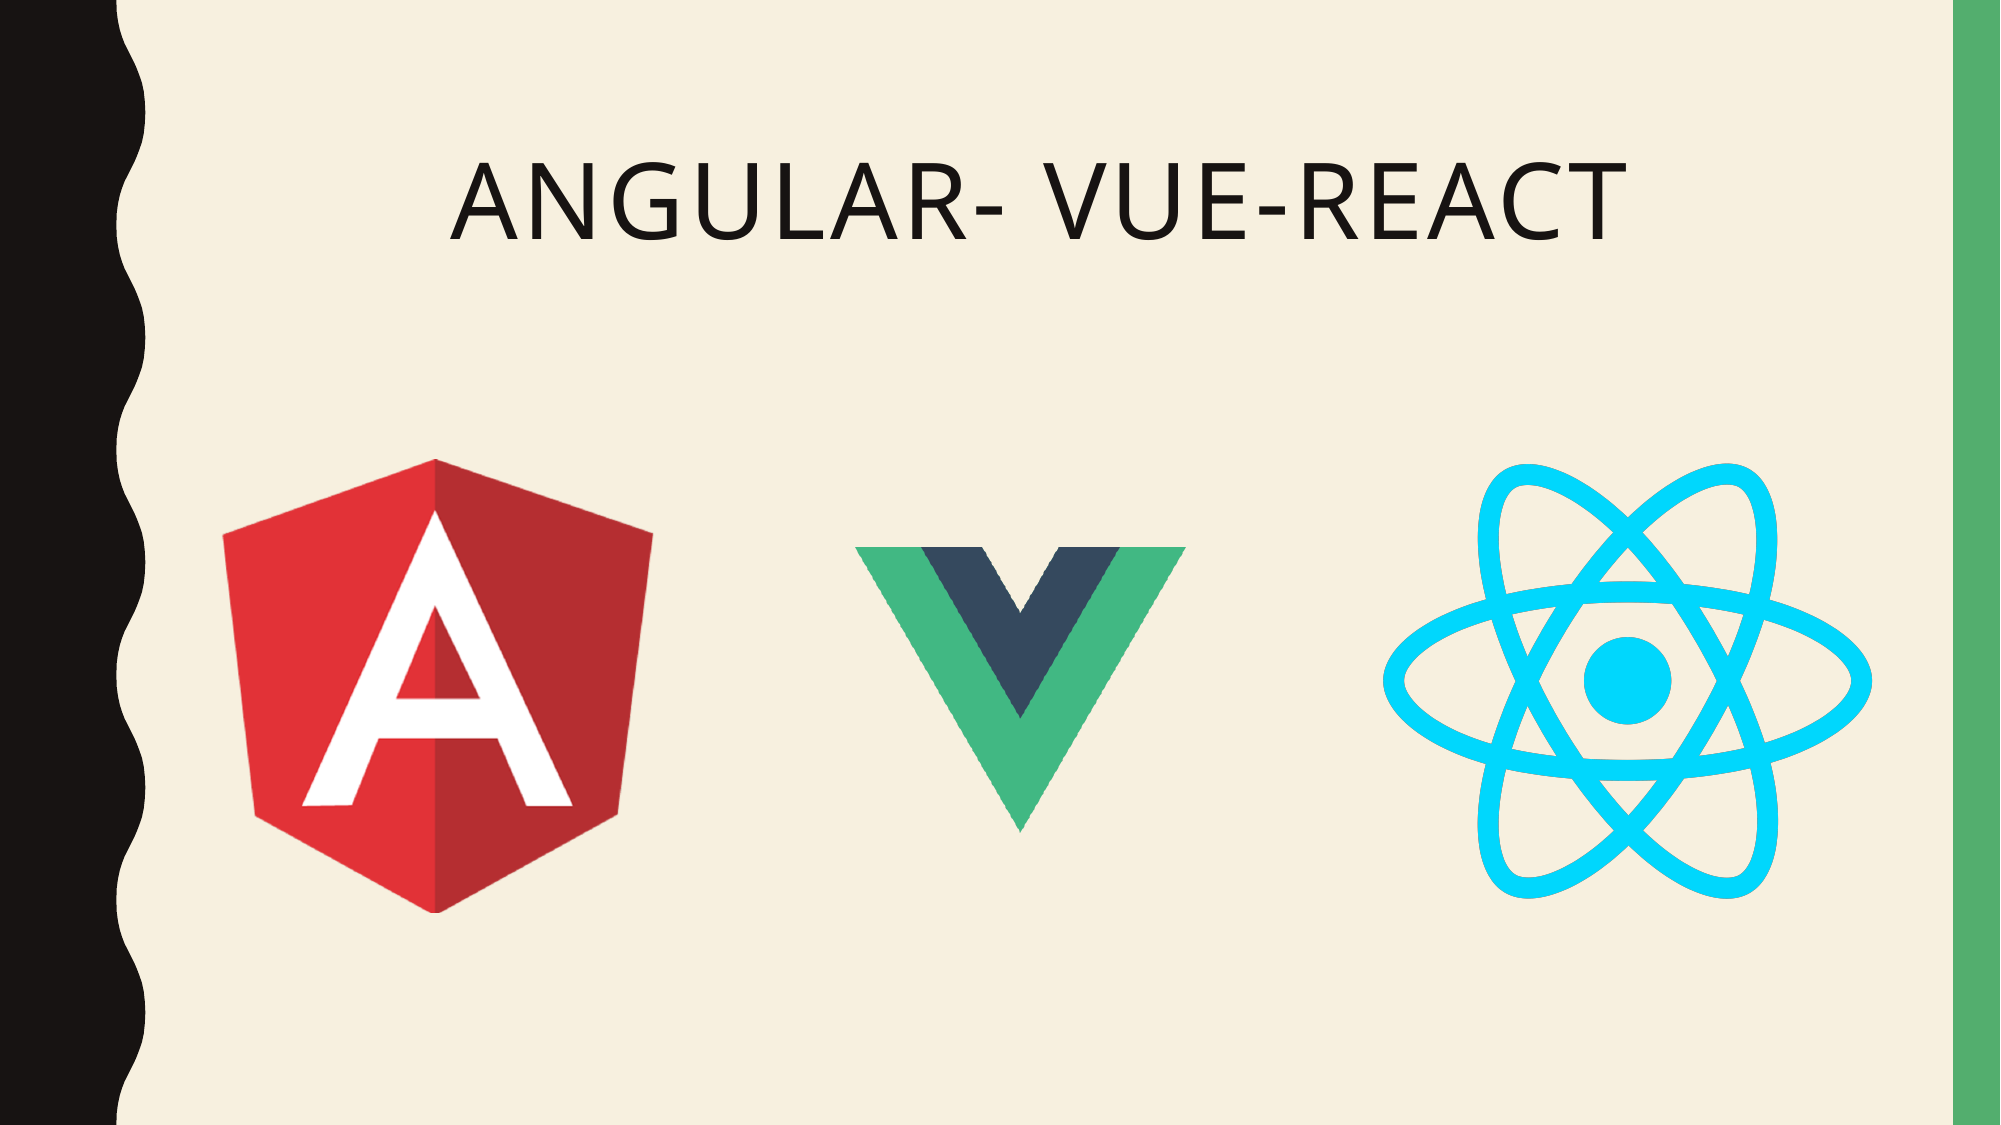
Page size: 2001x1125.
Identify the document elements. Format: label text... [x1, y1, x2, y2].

title Angular- Vue-react [205, 140, 1876, 308]
picture [210, 459, 663, 913]
picture [772, 442, 1268, 938]
picture [1380, 459, 1876, 903]
